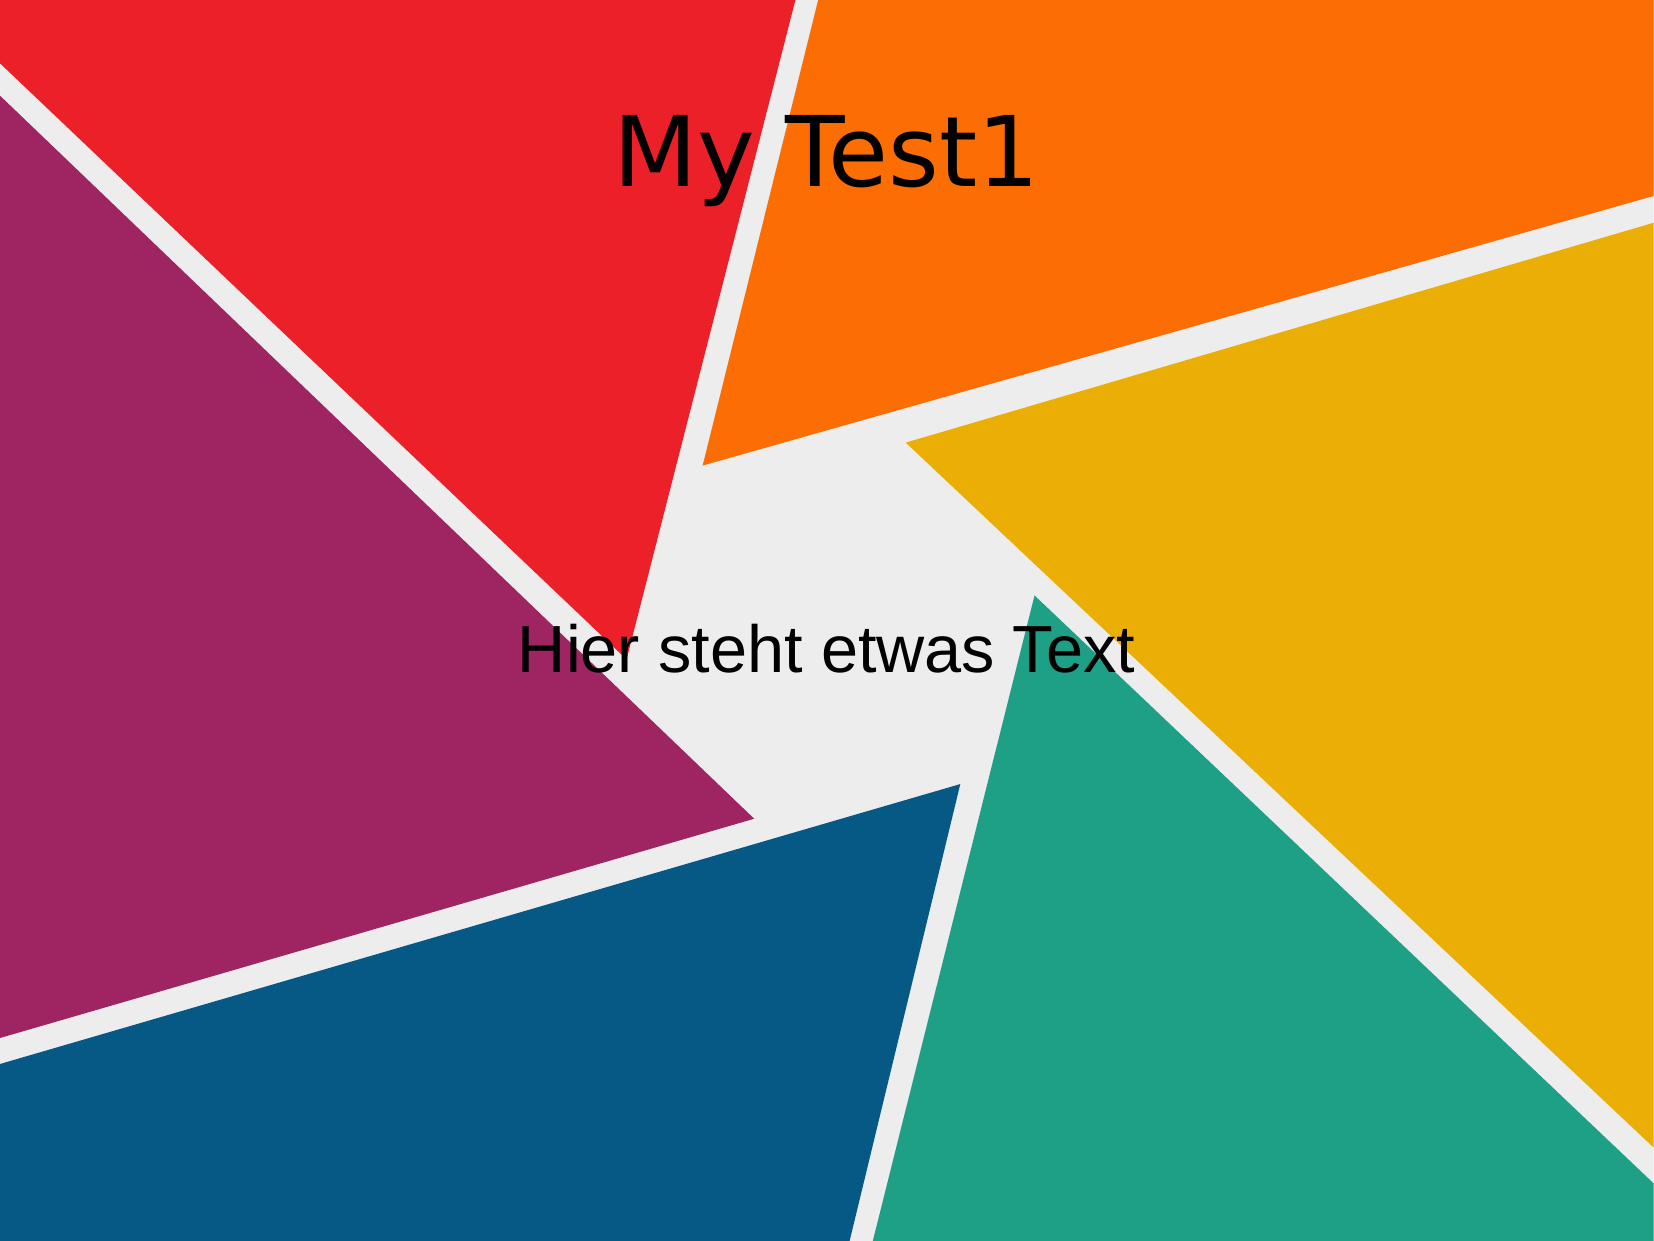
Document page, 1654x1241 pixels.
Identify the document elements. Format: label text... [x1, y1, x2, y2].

title My Test1 [82, 49, 1571, 257]
subtitle Hier steht etwas Text [82, 290, 1571, 1010]
